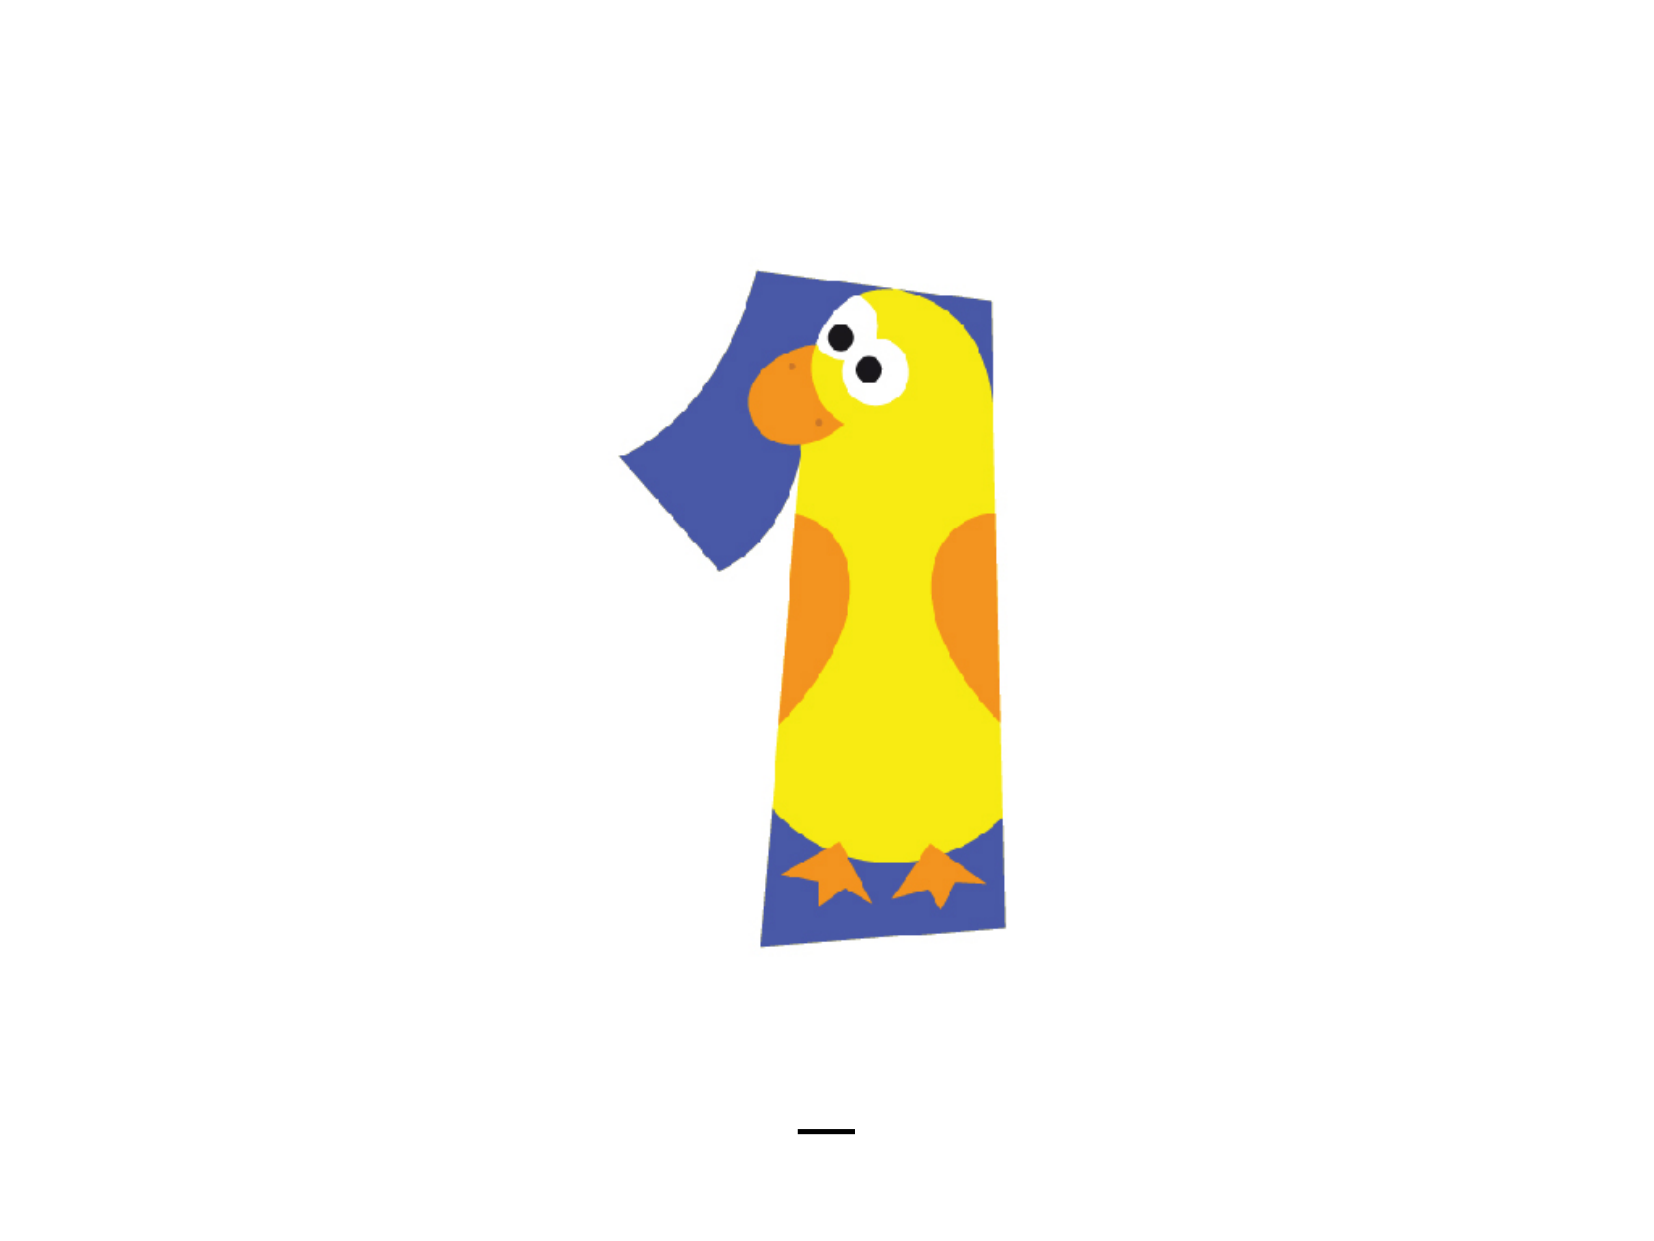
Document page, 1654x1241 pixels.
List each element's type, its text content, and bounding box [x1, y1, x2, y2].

title 一 [82, 1025, 1571, 1233]
picture [0, 0, 1654, 1241]
